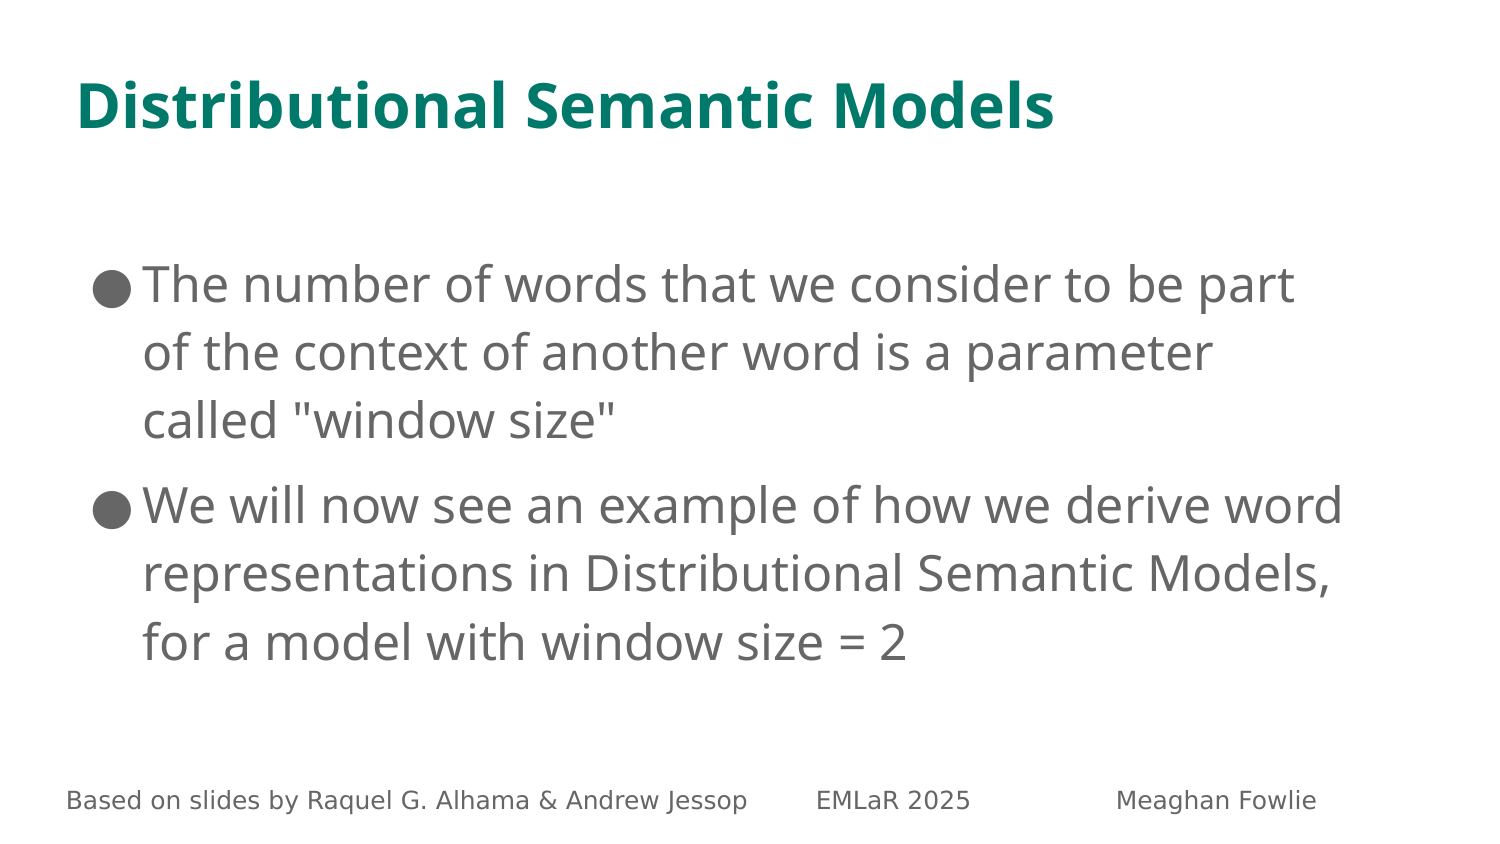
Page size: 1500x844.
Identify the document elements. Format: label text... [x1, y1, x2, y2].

title Distributional Semantic Models [75, 33, 1425, 175]
text_box The number of words that we consider to be part of the context of another word is a parameter called "window size" We will now see an example of how we derive word representations in Distributional Semantic Models, for a model with window size = 2 [75, 175, 1366, 727]
